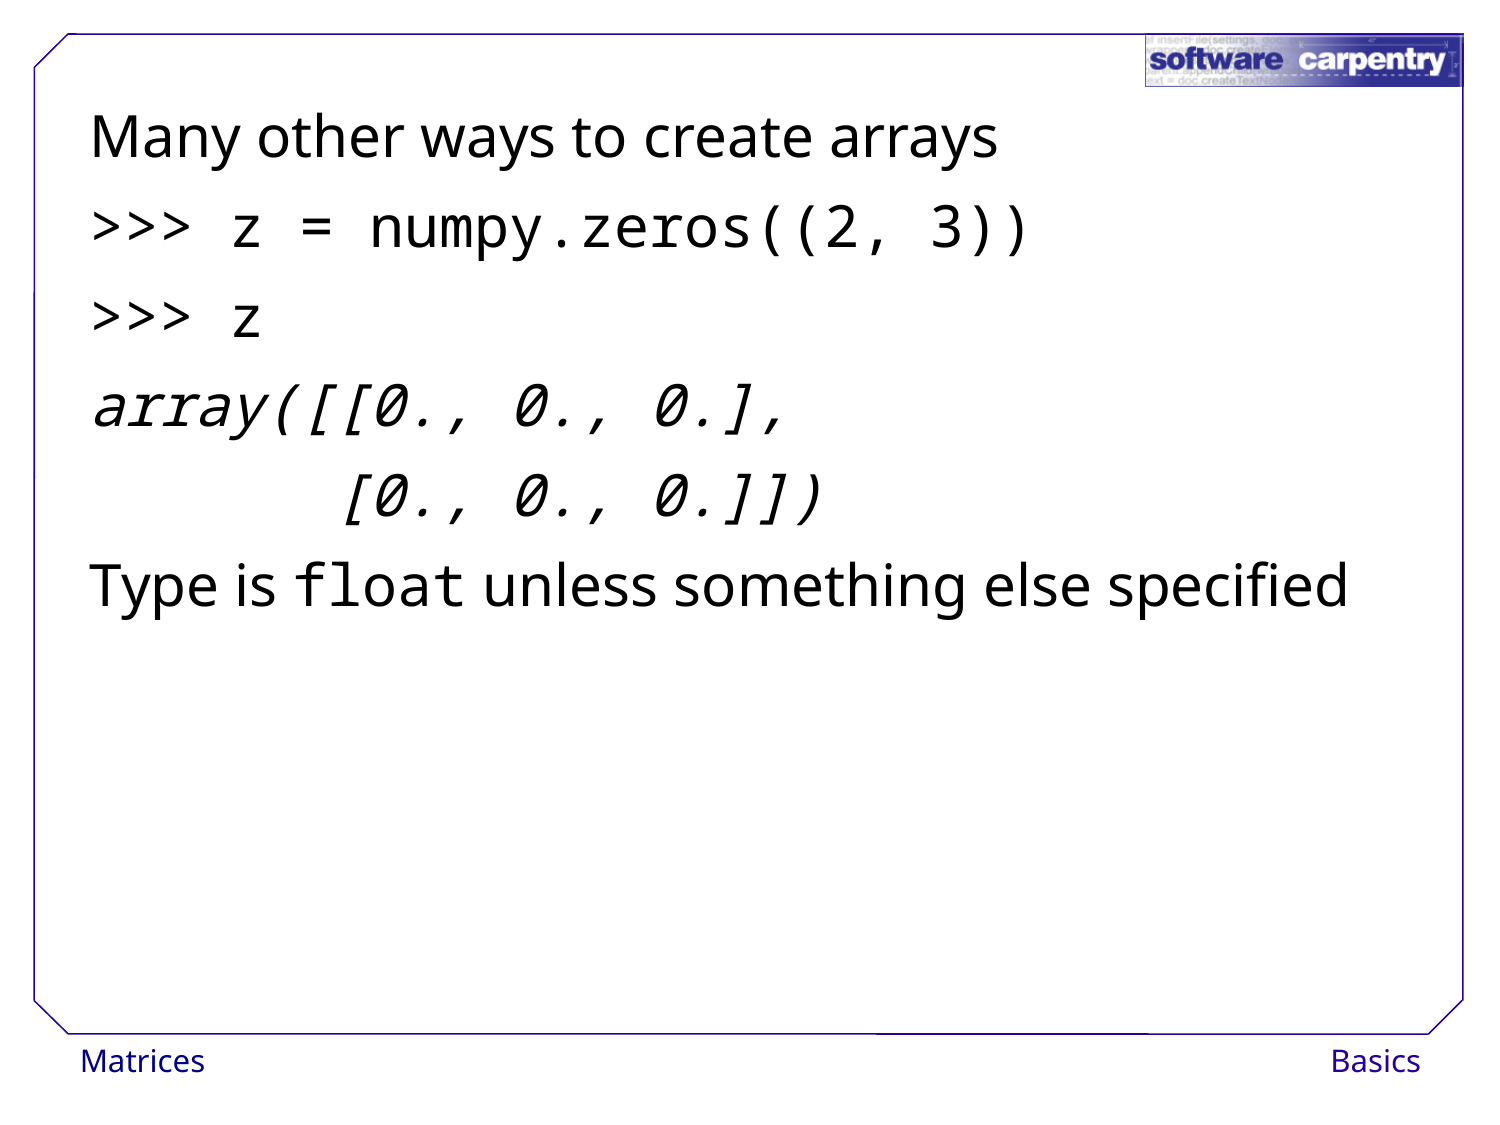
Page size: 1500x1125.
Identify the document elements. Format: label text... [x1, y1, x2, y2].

list Many other ways to create arrays >>> z = numpy.zeros((2, 3)) >>> z array([[0., 0., 0.], [0., 0., 0.]]) Type is float unless something else specified [75, 99, 1426, 1013]
picture [1145, 33, 1464, 87]
